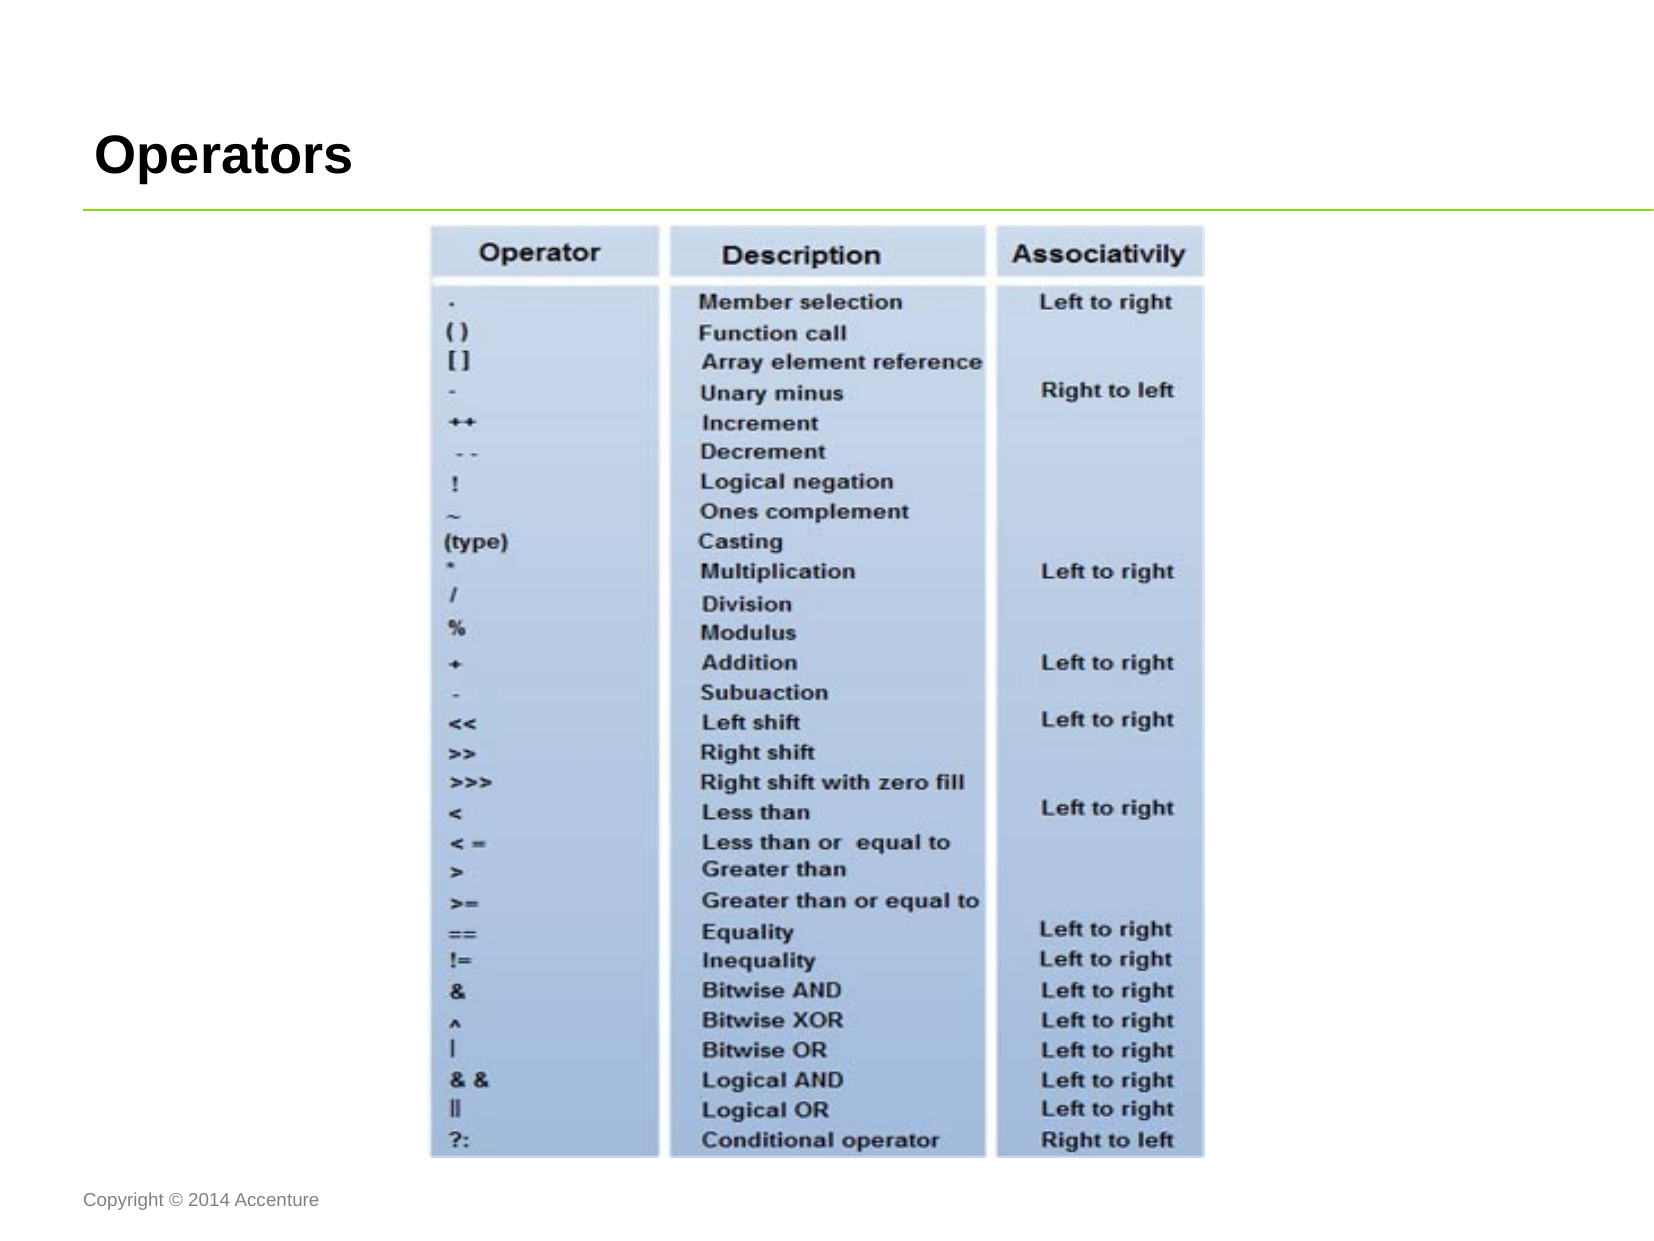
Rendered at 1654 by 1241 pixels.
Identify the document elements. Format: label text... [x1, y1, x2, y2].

picture [425, 224, 1205, 1158]
title Operators [94, 97, 1583, 213]
